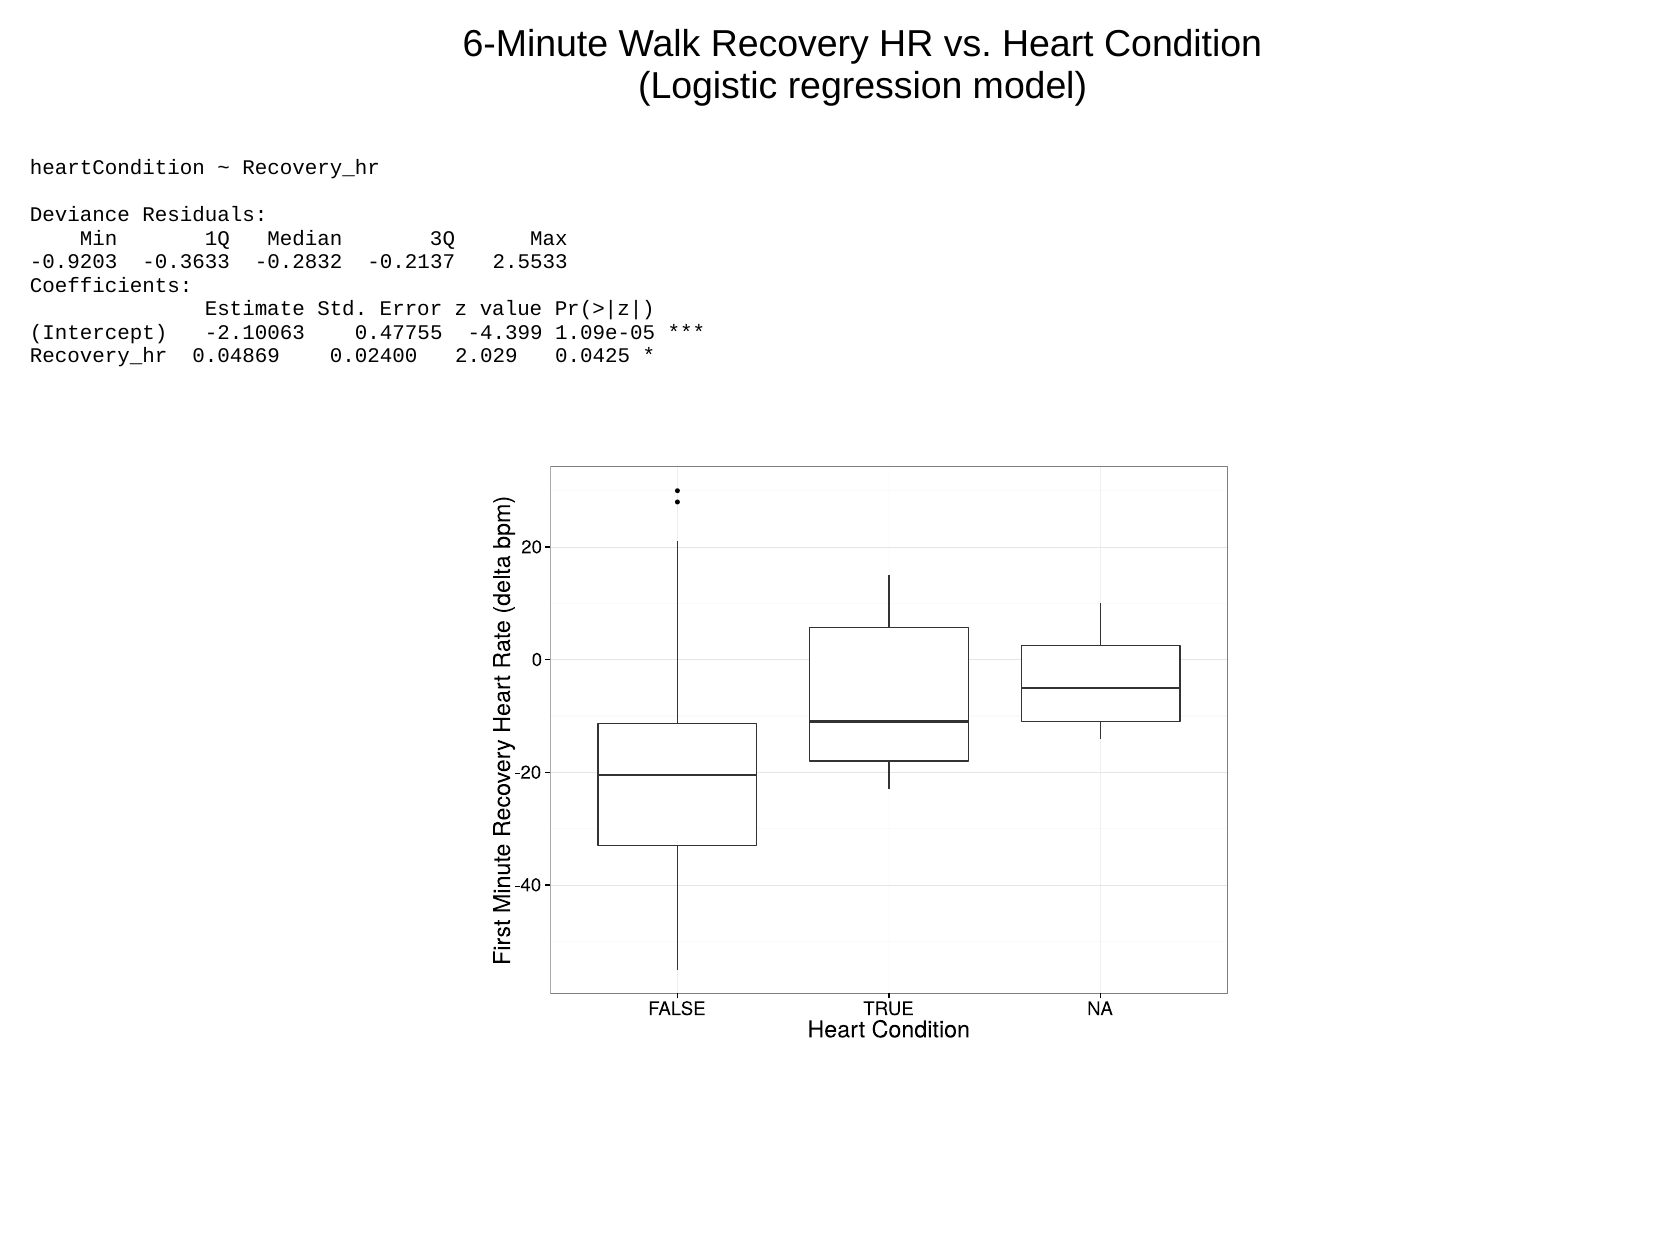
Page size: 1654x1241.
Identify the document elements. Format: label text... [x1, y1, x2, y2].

picture [480, 450, 1245, 1051]
text_box heartCondition ~ Recovery_hr Deviance Residuals: Min 1Q Median 3Q Max -0.9203 -0.3633 -0.2832 -0.2137 2.5533 Coefficients: Estimate Std. Error z value Pr(>|z|) (Intercept) -2.10063 0.47755 -4.399 1.09e-05 *** Recovery_hr 0.04869 0.02400 2.029 0.0425 * [15, 150, 920, 379]
text_box 6-Minute Walk Recovery HR vs. Heart Condition (Logistic regression model) [345, 15, 1381, 156]
